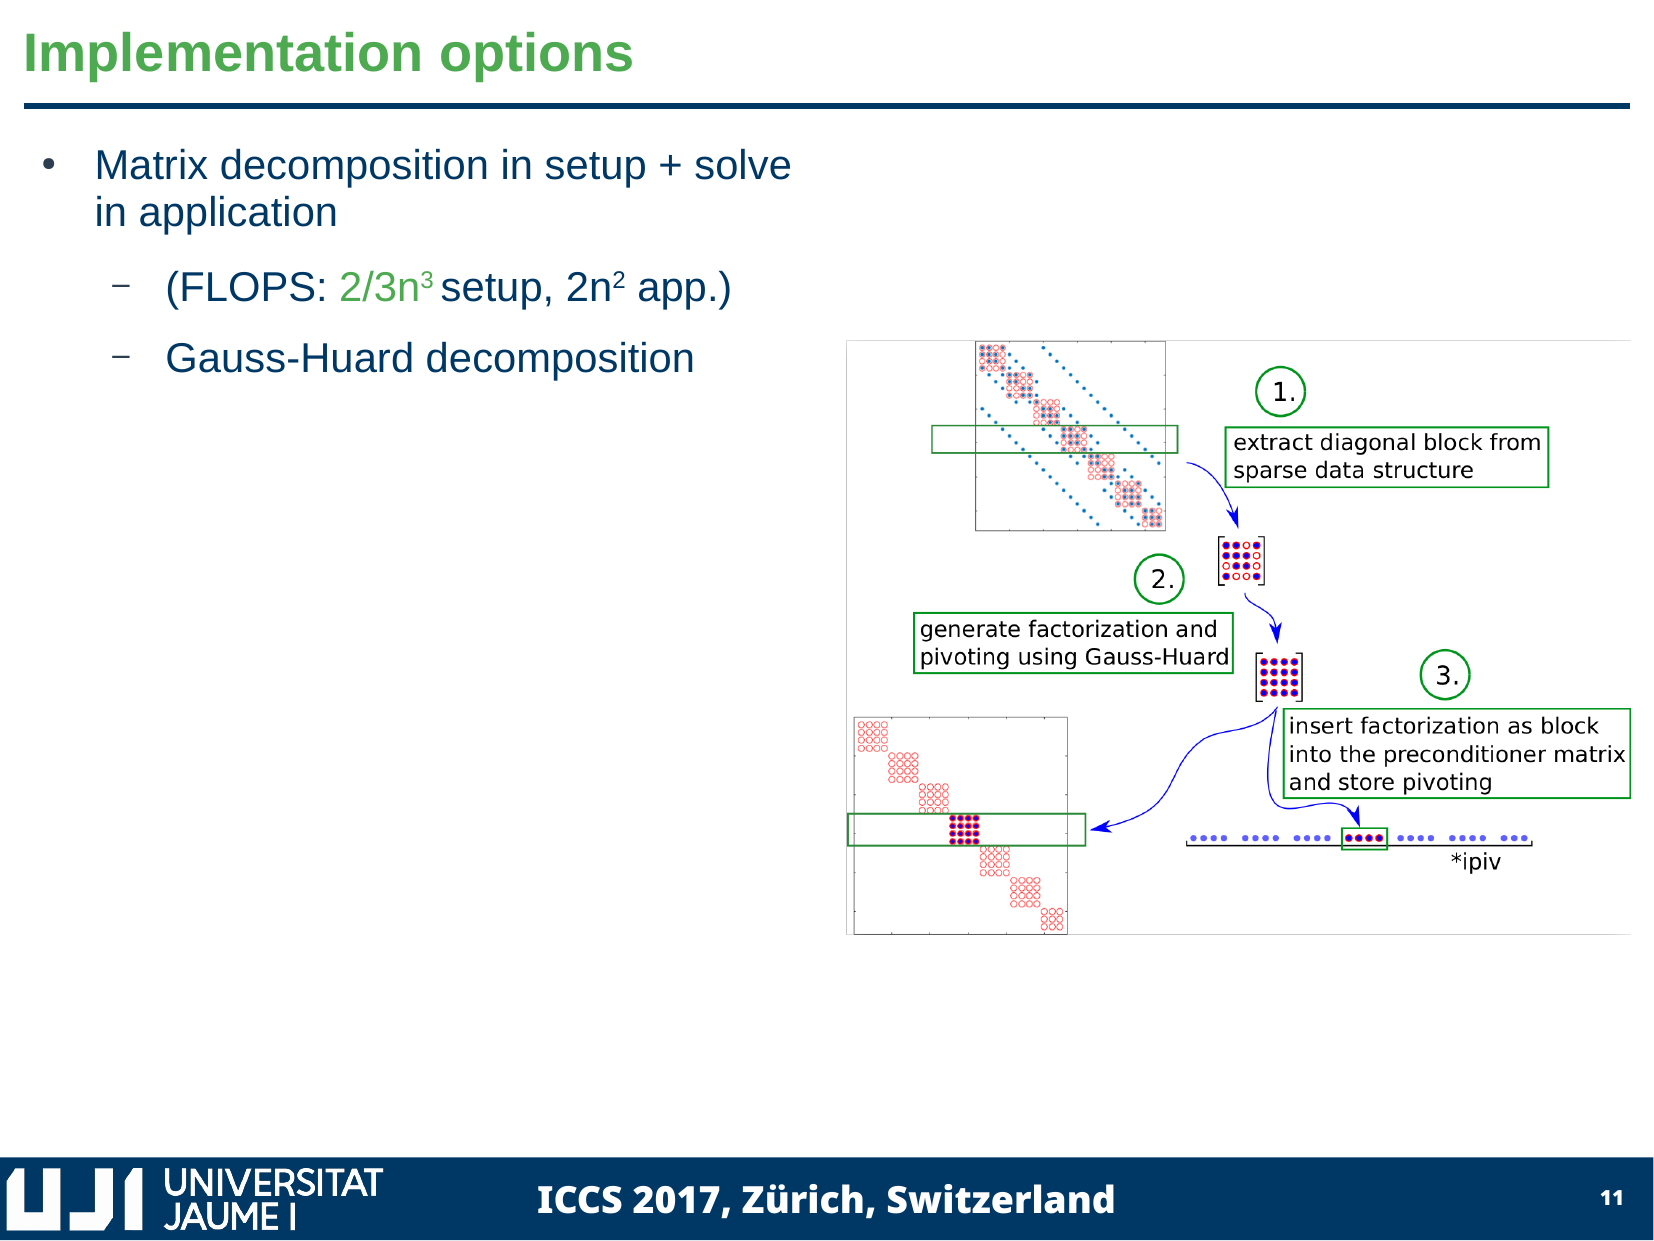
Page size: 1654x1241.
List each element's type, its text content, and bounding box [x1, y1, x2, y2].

title Implementation options [23, 0, 1630, 107]
picture [846, 245, 1631, 1030]
list Matrix decomposition in setup + solve in application (FLOPS: 2/3n3 setup, 2n2 app.) Gauss-Huard decomposition [23, 141, 808, 1134]
picture [0, 1158, 390, 1241]
